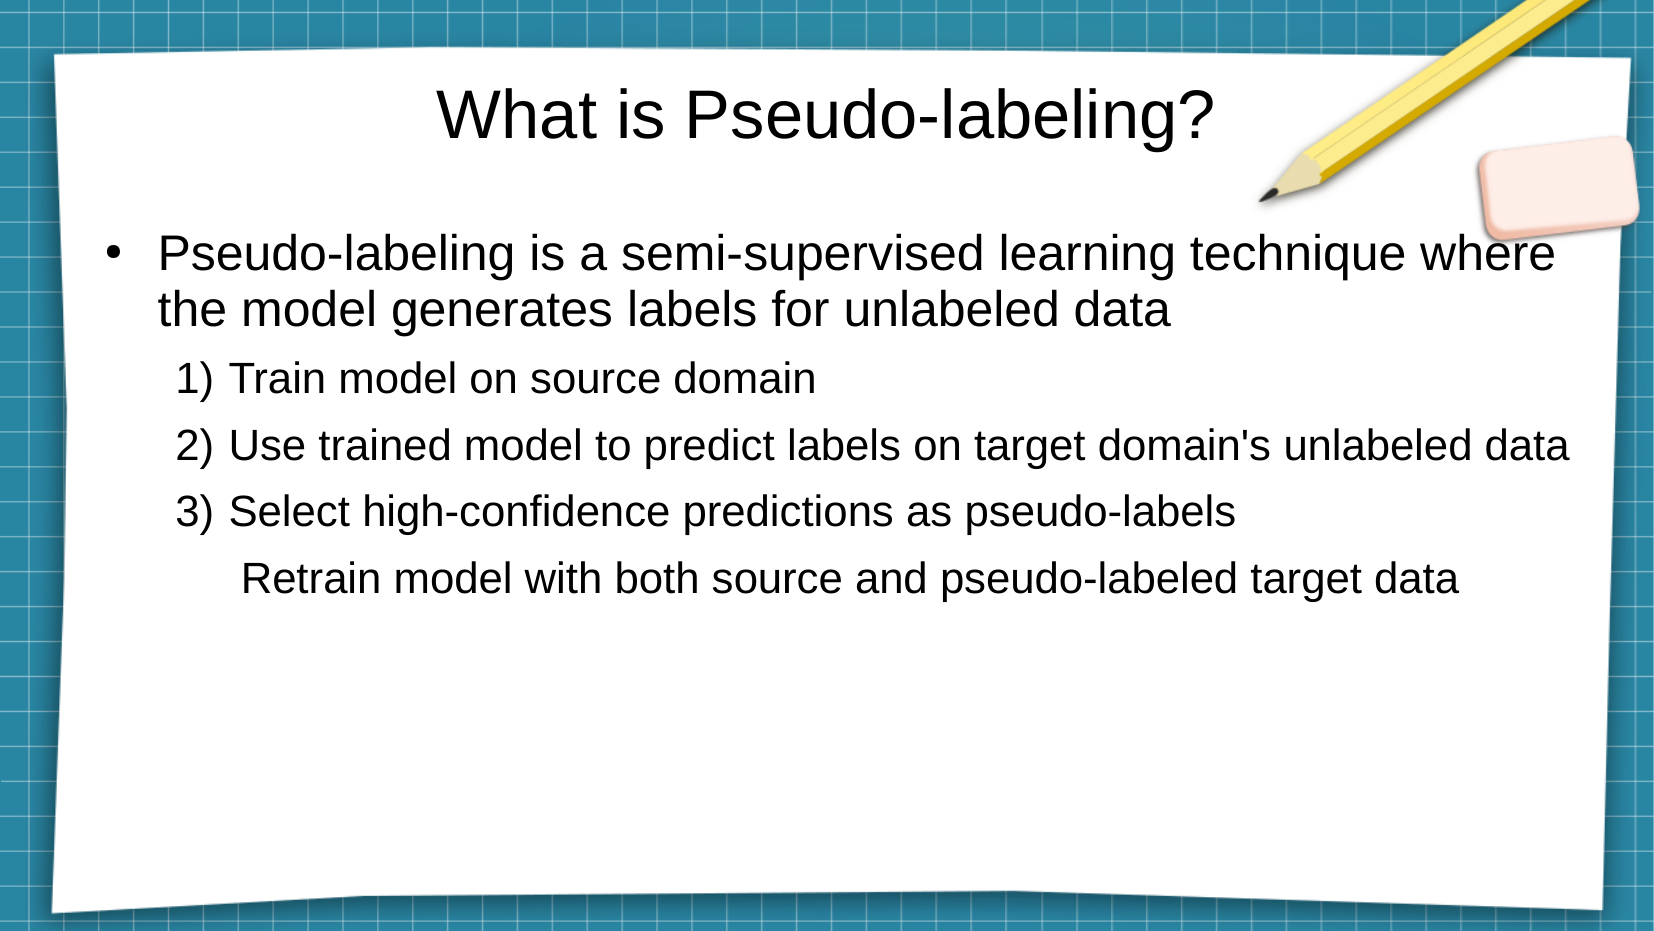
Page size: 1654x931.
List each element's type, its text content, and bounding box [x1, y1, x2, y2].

list Pseudo-labeling is a semi-supervised learning technique where the model generates labels for unlabeled data Train model on source domain Use trained model to predict labels on target domain's unlabeled data Select high-confidence predictions as pseudo-labels Retrain model with both source and pseudo-labeled target data [86, 225, 1576, 765]
title What is Pseudo-labeling? [82, 37, 1571, 193]
picture [0, 0, 1654, 931]
